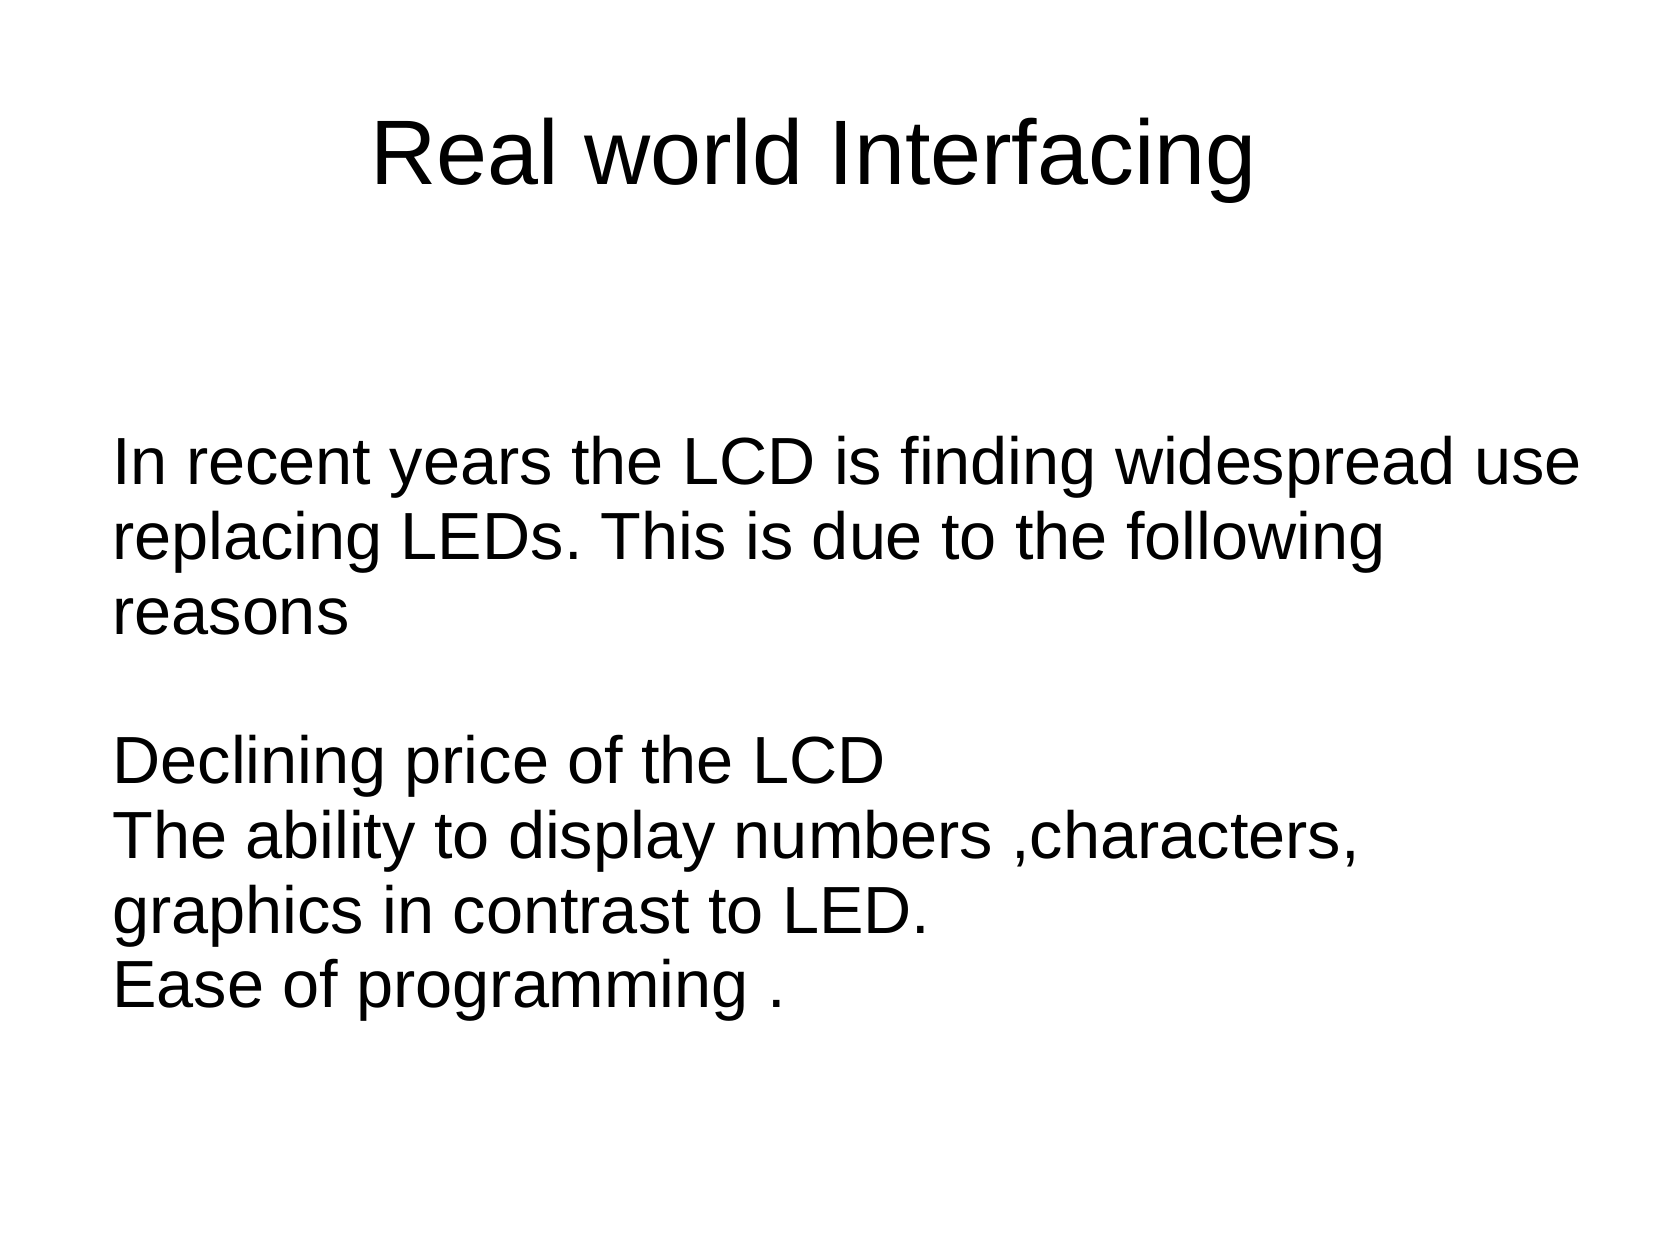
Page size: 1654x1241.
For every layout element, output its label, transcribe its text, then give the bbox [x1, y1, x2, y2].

title Real world Interfacing [82, 56, 1571, 250]
subtitle In recent years the LCD is finding widespread use replacing LEDs. This is due to the following reasons Declining price of the LCD The ability to display numbers ,characters, graphics in contrast to LED. Ease of programming . [112, 321, 1601, 1126]
